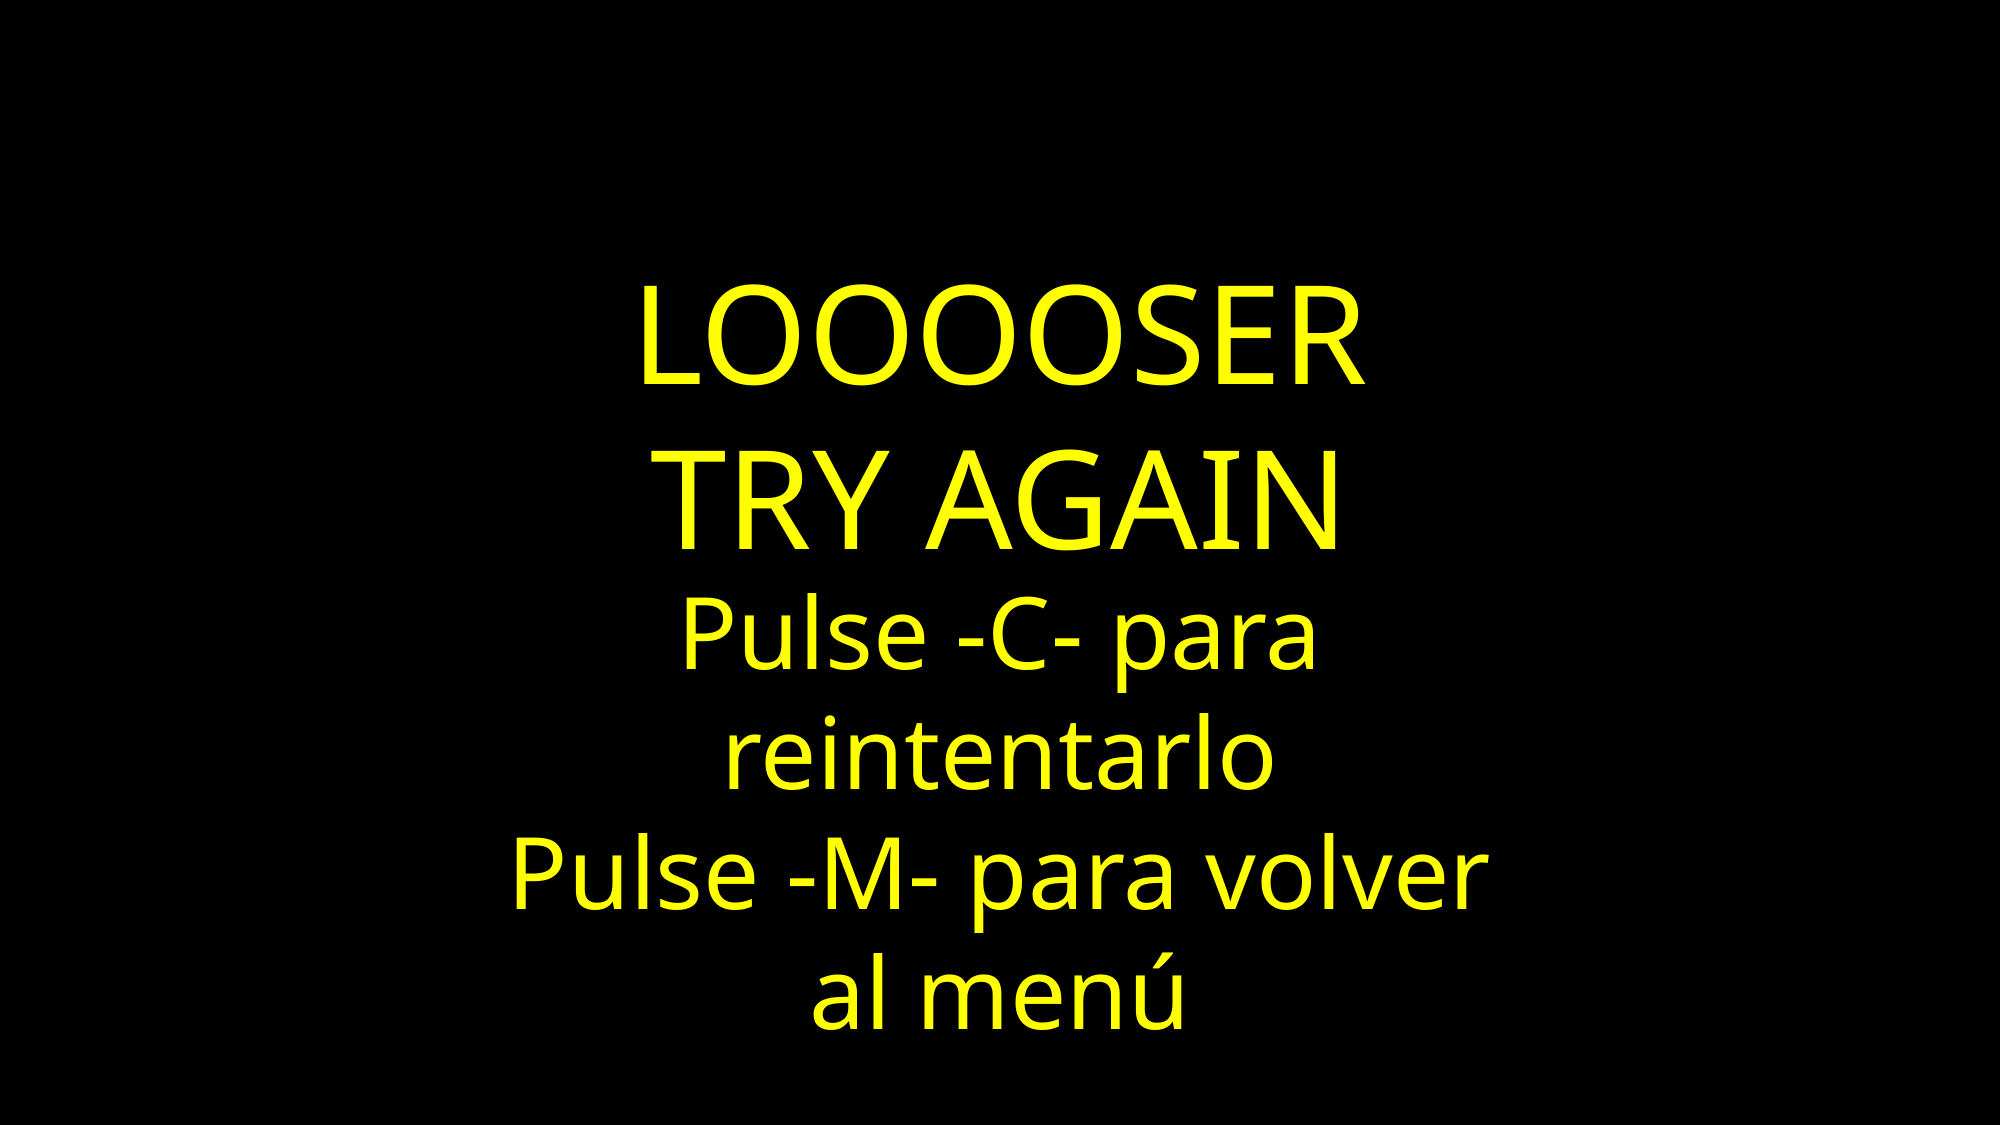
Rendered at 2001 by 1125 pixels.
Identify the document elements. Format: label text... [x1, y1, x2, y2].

text_box Pulse -C- para reintentarlo Pulse -M- para volver al menú [456, 562, 1544, 820]
text_box LOOOOSER TRY AGAIN [474, 239, 1525, 562]
